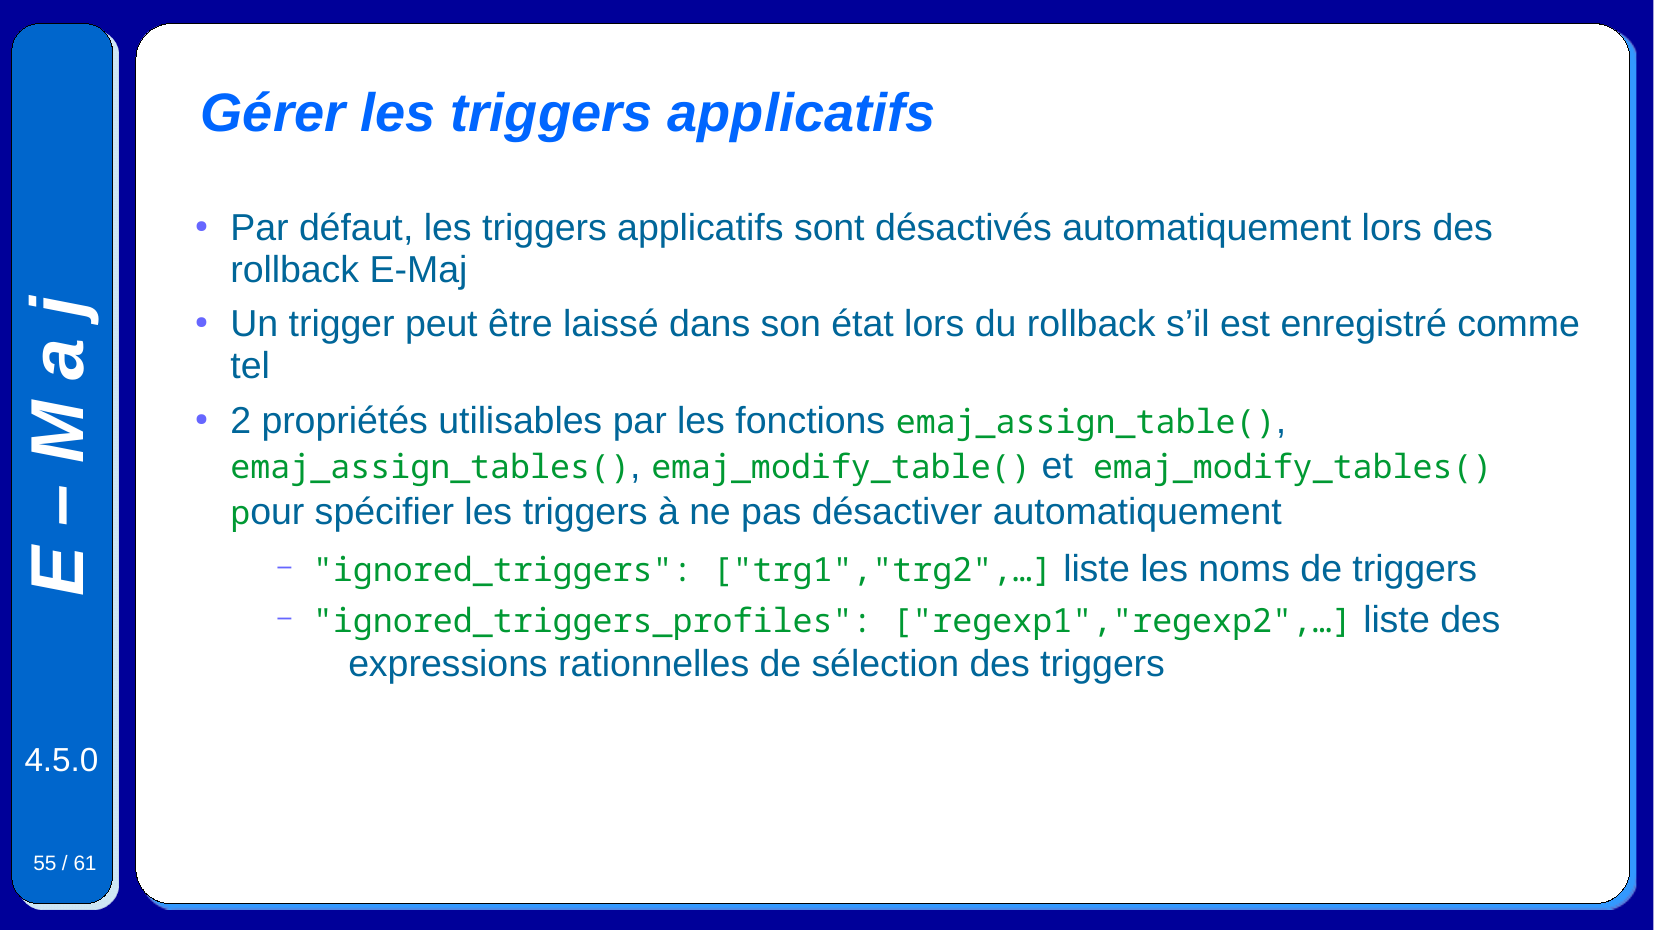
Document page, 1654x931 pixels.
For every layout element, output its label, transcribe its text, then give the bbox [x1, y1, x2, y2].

list Par défaut, les triggers applicatifs sont désactivés automatiquement lors des rollback E-Maj Un trigger peut être laissé dans son état lors du rollback s’il est enregistré comme tel 2 propriétés utilisables par les fonctions emaj_assign_table(), emaj_assign_tables(), emaj_modify_table() et emaj_modify_tables() pour spécifier les triggers à ne pas désactiver automatiquement "ignored_triggers": ["trg1","trg2",…] liste les noms de triggers "ignored_triggers_profiles": ["regexp1","regexp2",…] liste des expressions rationnelles de sélection des triggers [177, 206, 1587, 880]
title Gérer les triggers applicatifs [200, 34, 1575, 191]
